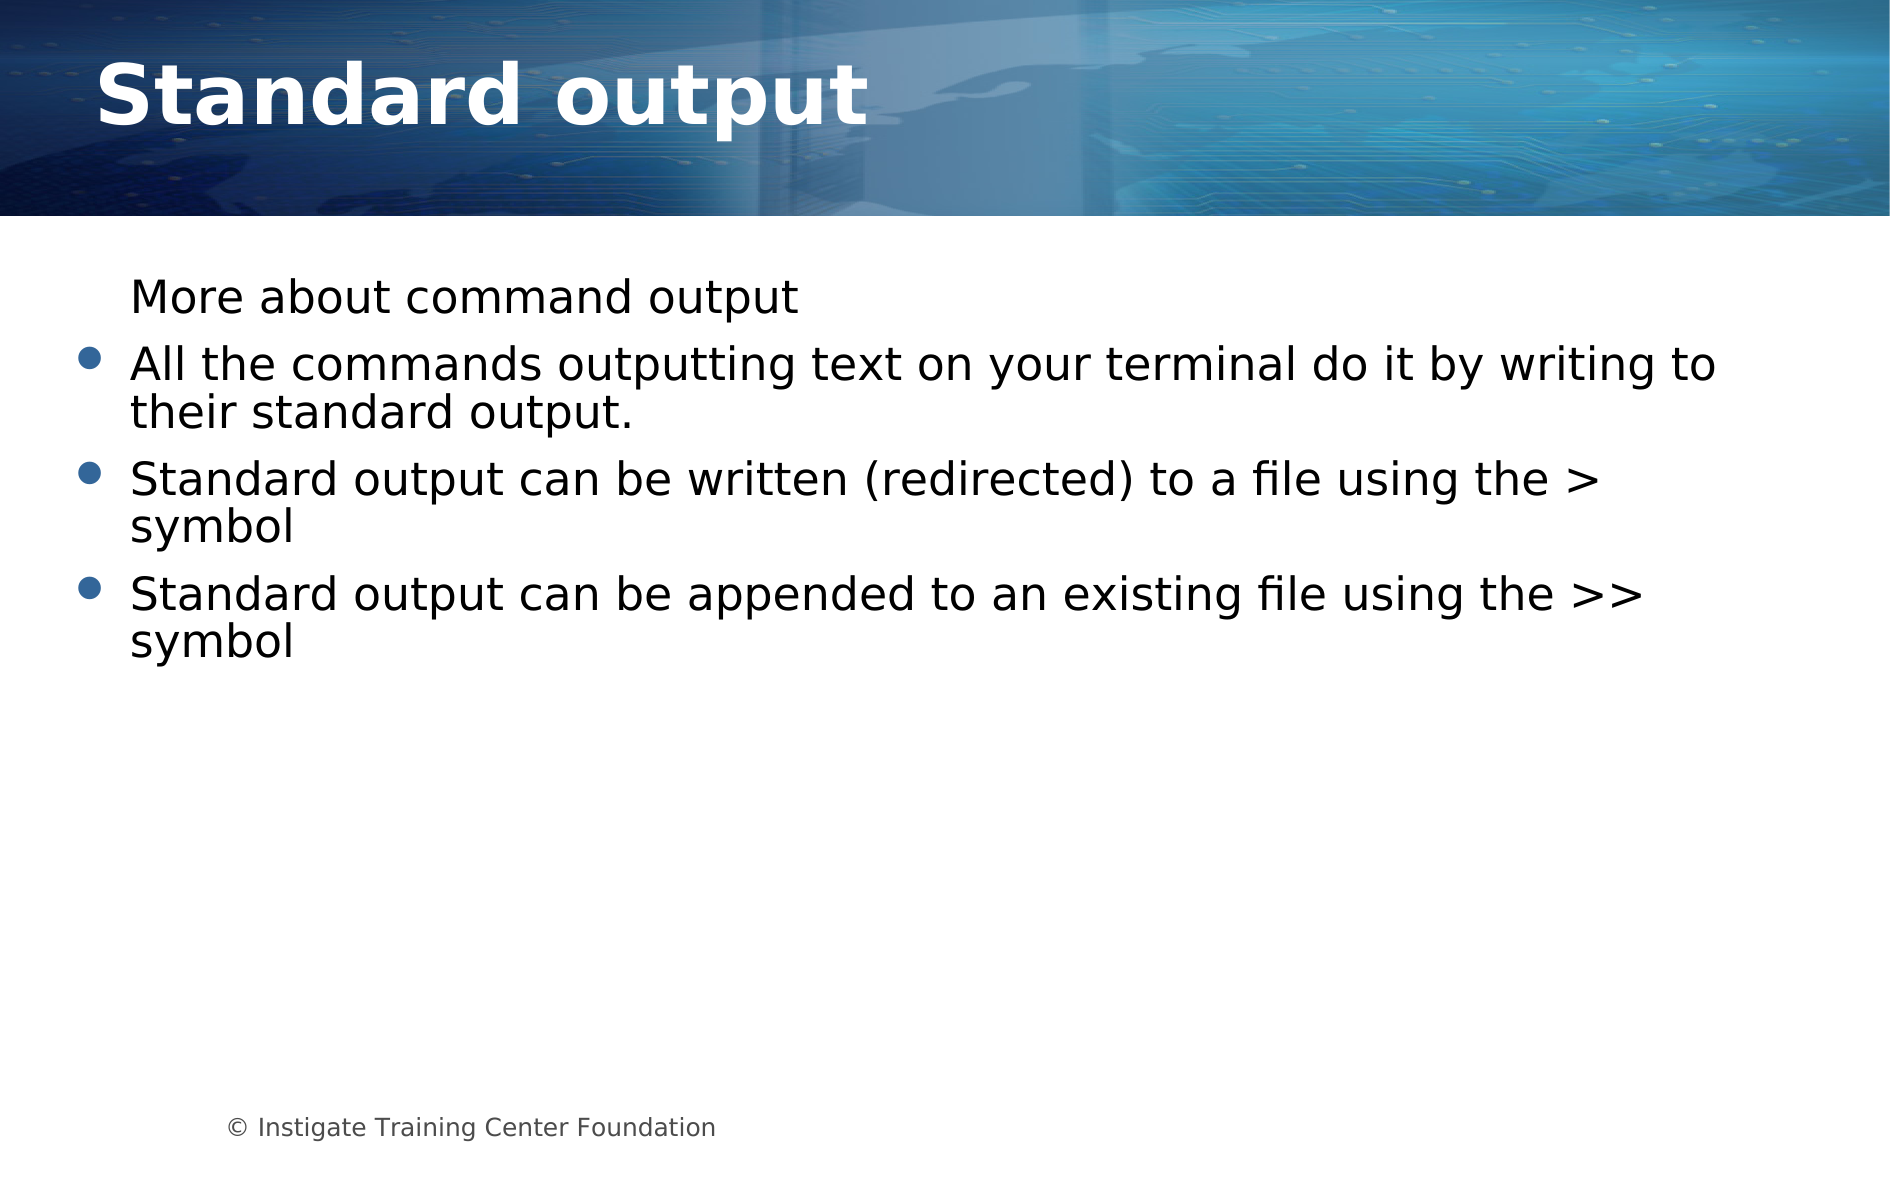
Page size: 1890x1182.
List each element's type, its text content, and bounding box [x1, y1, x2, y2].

picture [0, 0, 1890, 216]
title Standard output [94, 21, 1793, 191]
list More about command output All the commands outputting text on your terminal do it by writing to their standard output. Standard output can be written (redirected) to a file using the > symbol Standard output can be appended to an existing file using the >> symbol [75, 275, 1775, 1120]
